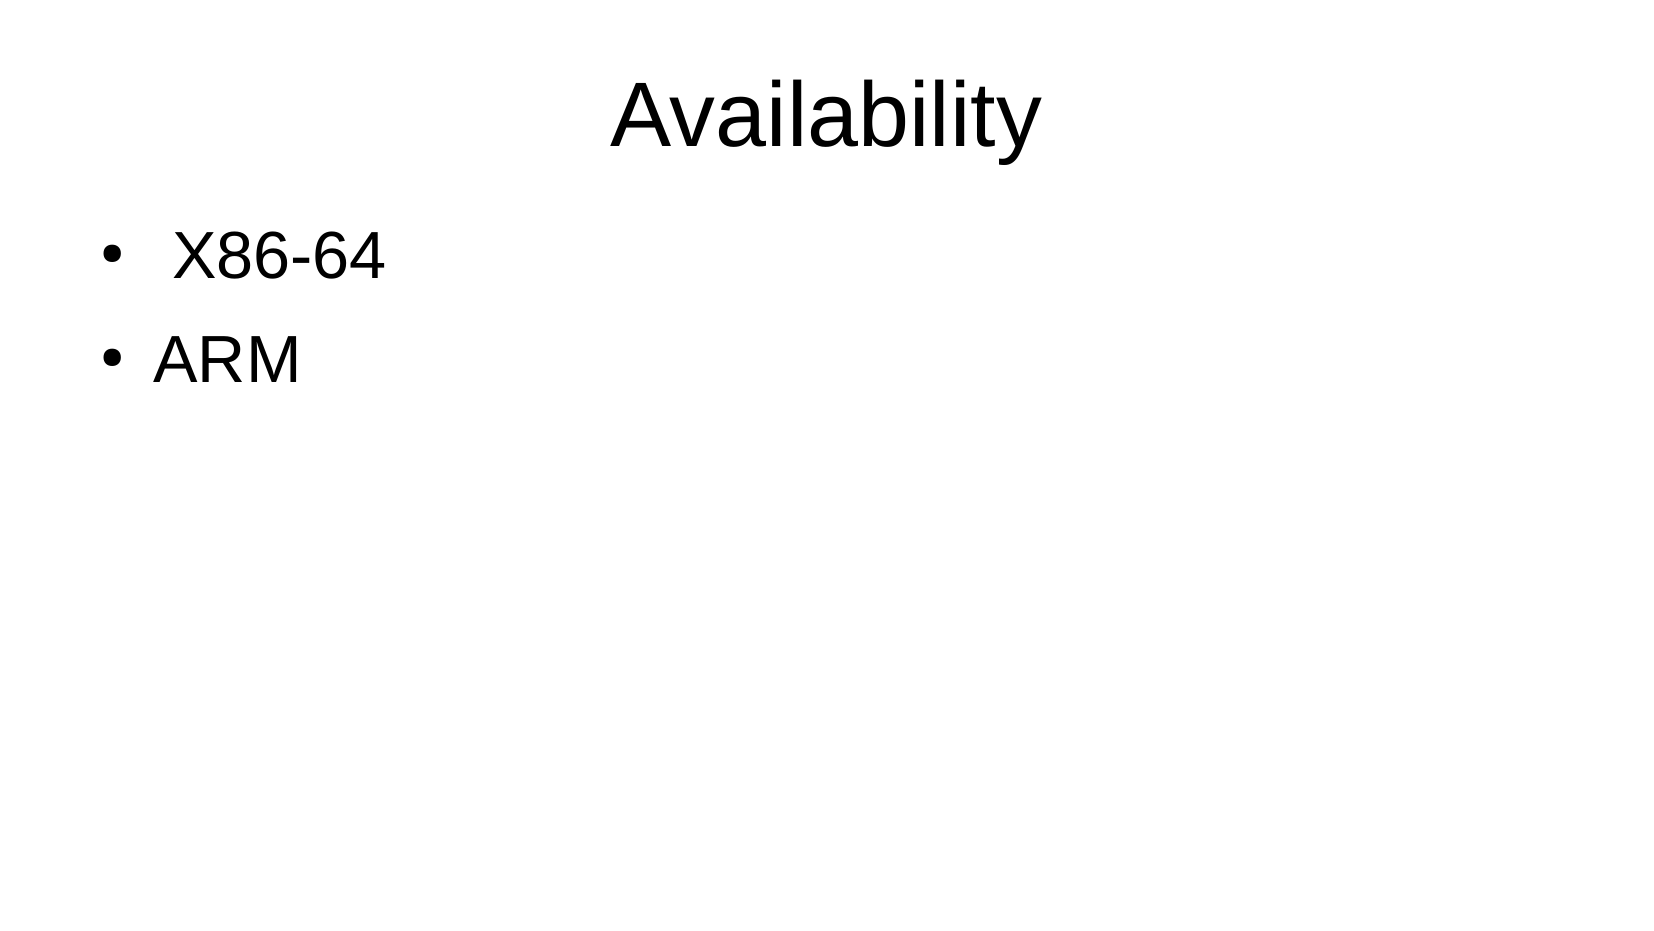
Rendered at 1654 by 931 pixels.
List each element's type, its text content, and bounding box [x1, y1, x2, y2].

title Availability [82, 37, 1571, 193]
list X86-64 ARM [82, 217, 1571, 758]
